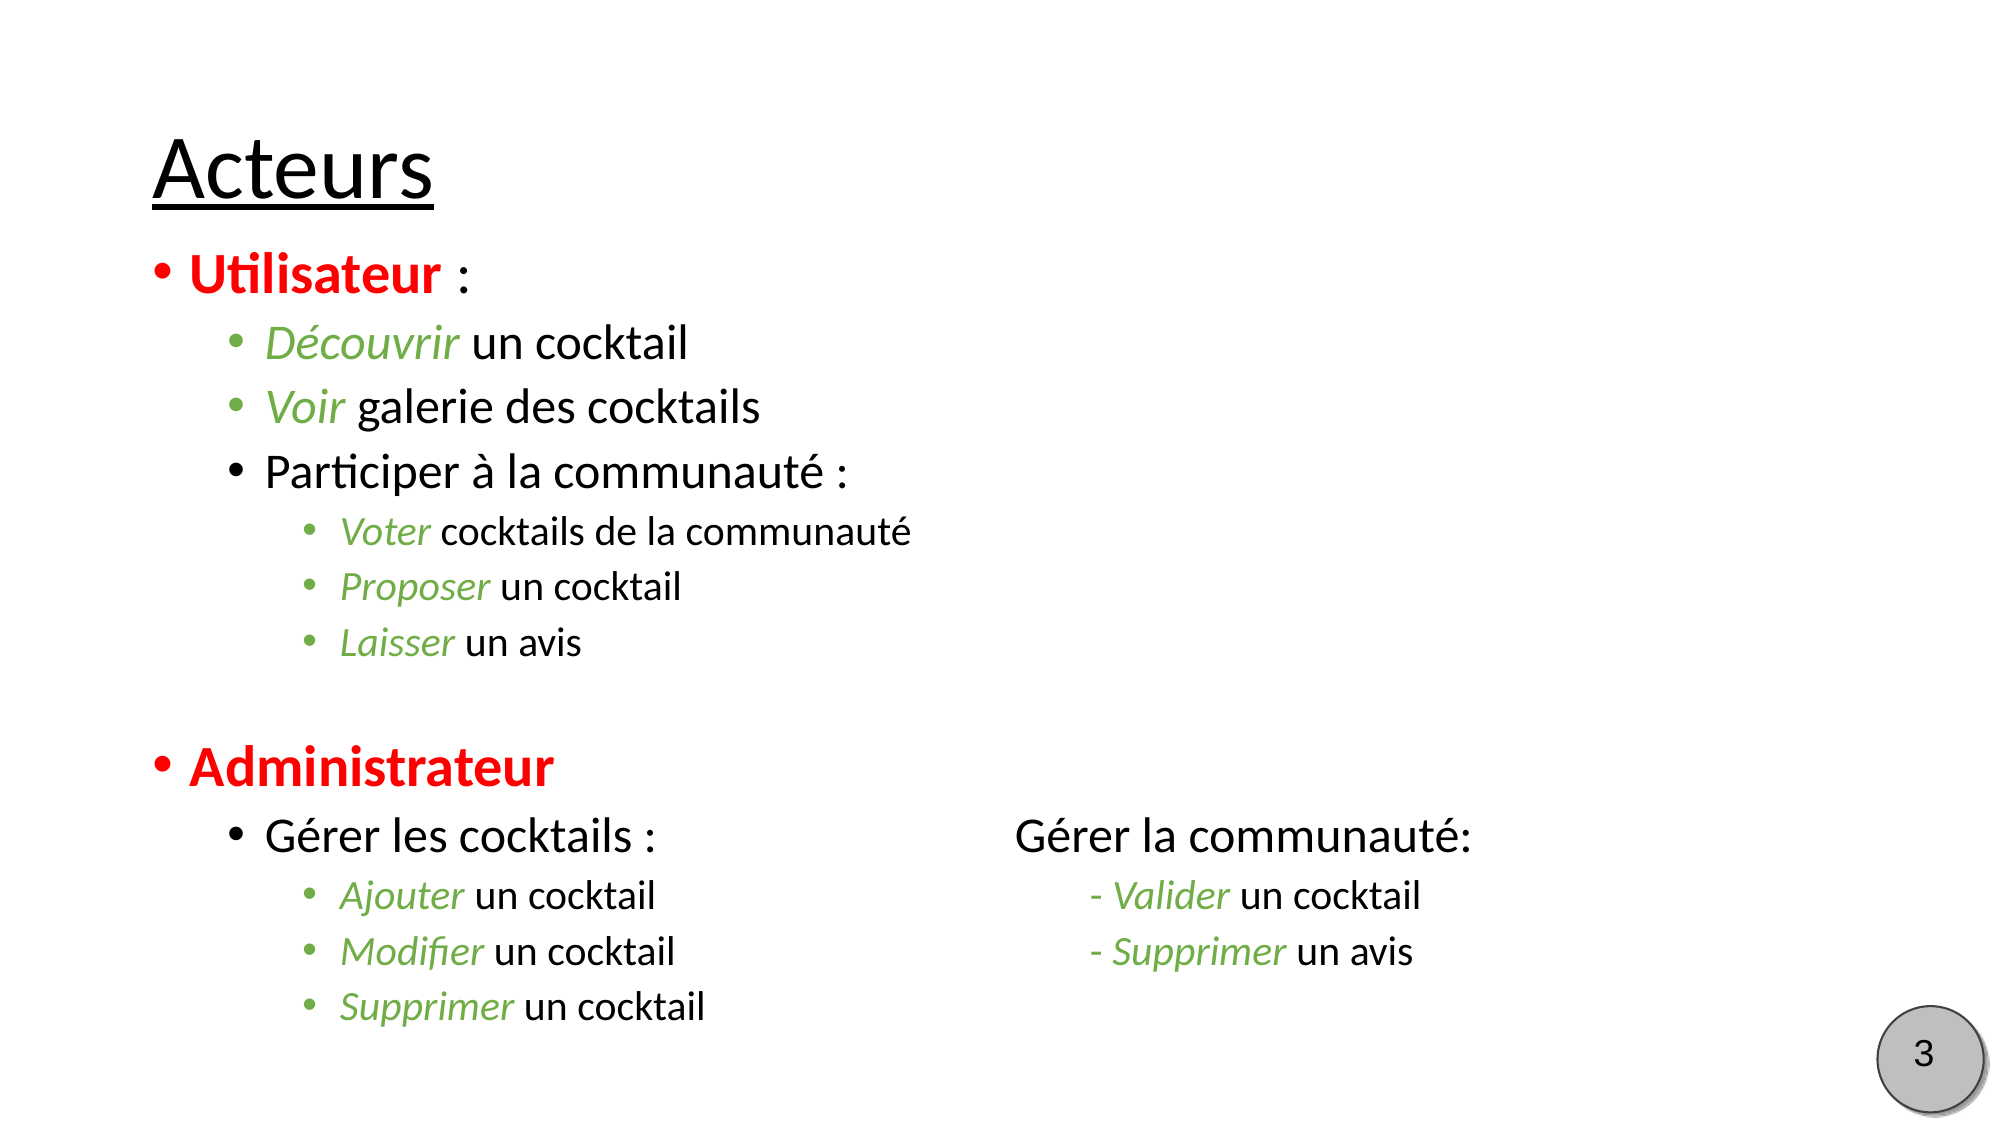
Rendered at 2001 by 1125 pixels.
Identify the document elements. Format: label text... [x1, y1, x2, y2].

text_box Acteurs [137, 59, 1863, 235]
text_box Utilisateur : Découvrir un cocktail Voir galerie des cocktails Participer à la communauté : Voter cocktails de la communauté Proposer un cocktail Laisser un avis Administrateur Gérer les cocktails : Gérer la communauté: Ajouter un cocktail - Valider un cocktail Modifier un cocktail - Supprimer un avis Supprimer un cocktail [137, 235, 1863, 1125]
